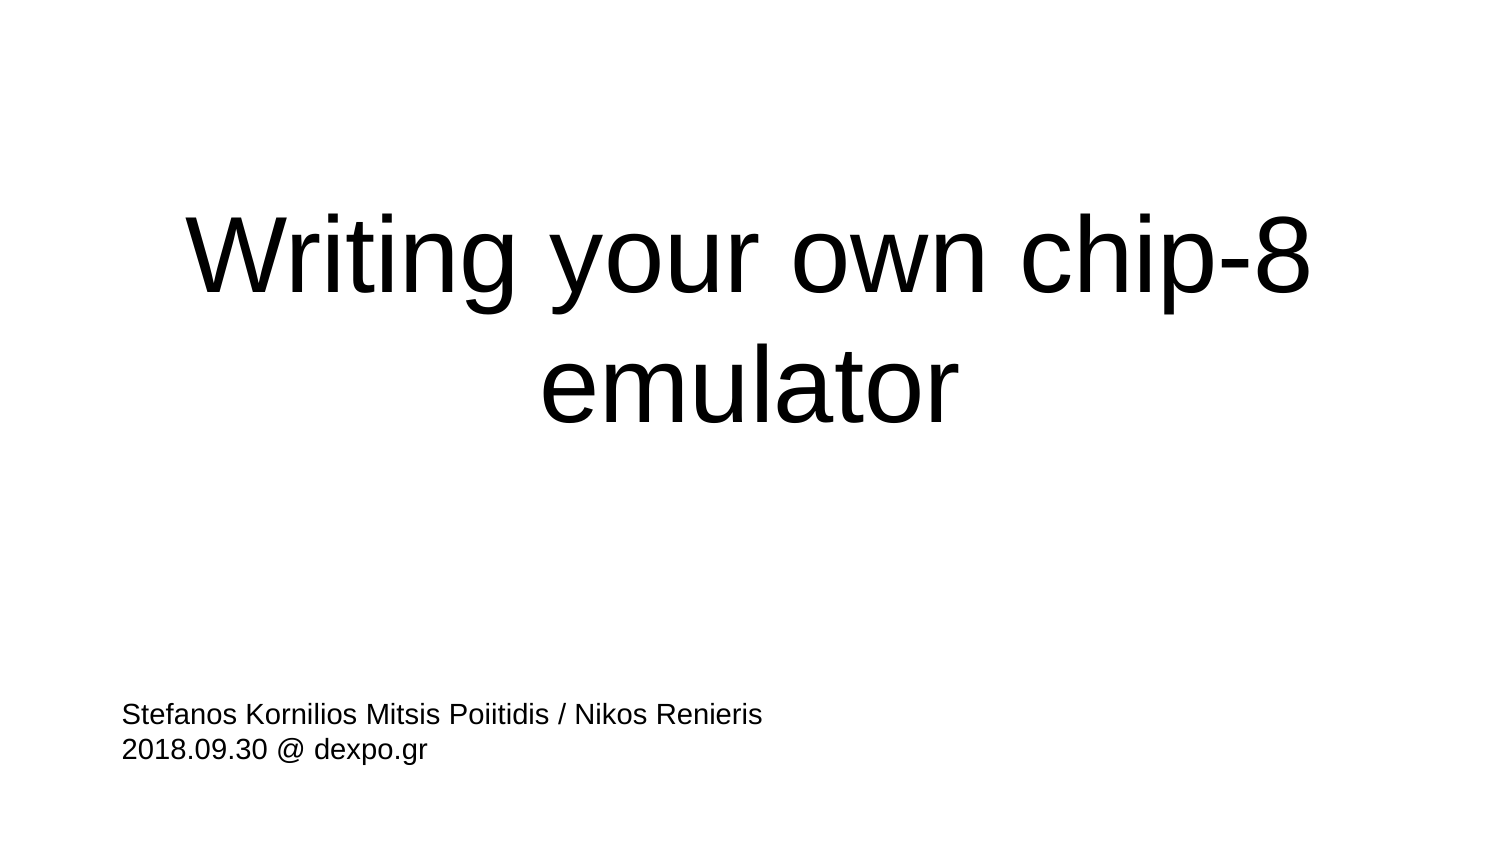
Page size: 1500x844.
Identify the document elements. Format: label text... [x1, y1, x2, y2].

text_box Stefanos Kornilios Mitsis Poiitidis / Nikos Renieris 2018.09.30 @ dexpo.gr [106, 680, 1311, 821]
title Writing your own chip-8 emulator [51, 122, 1449, 459]
